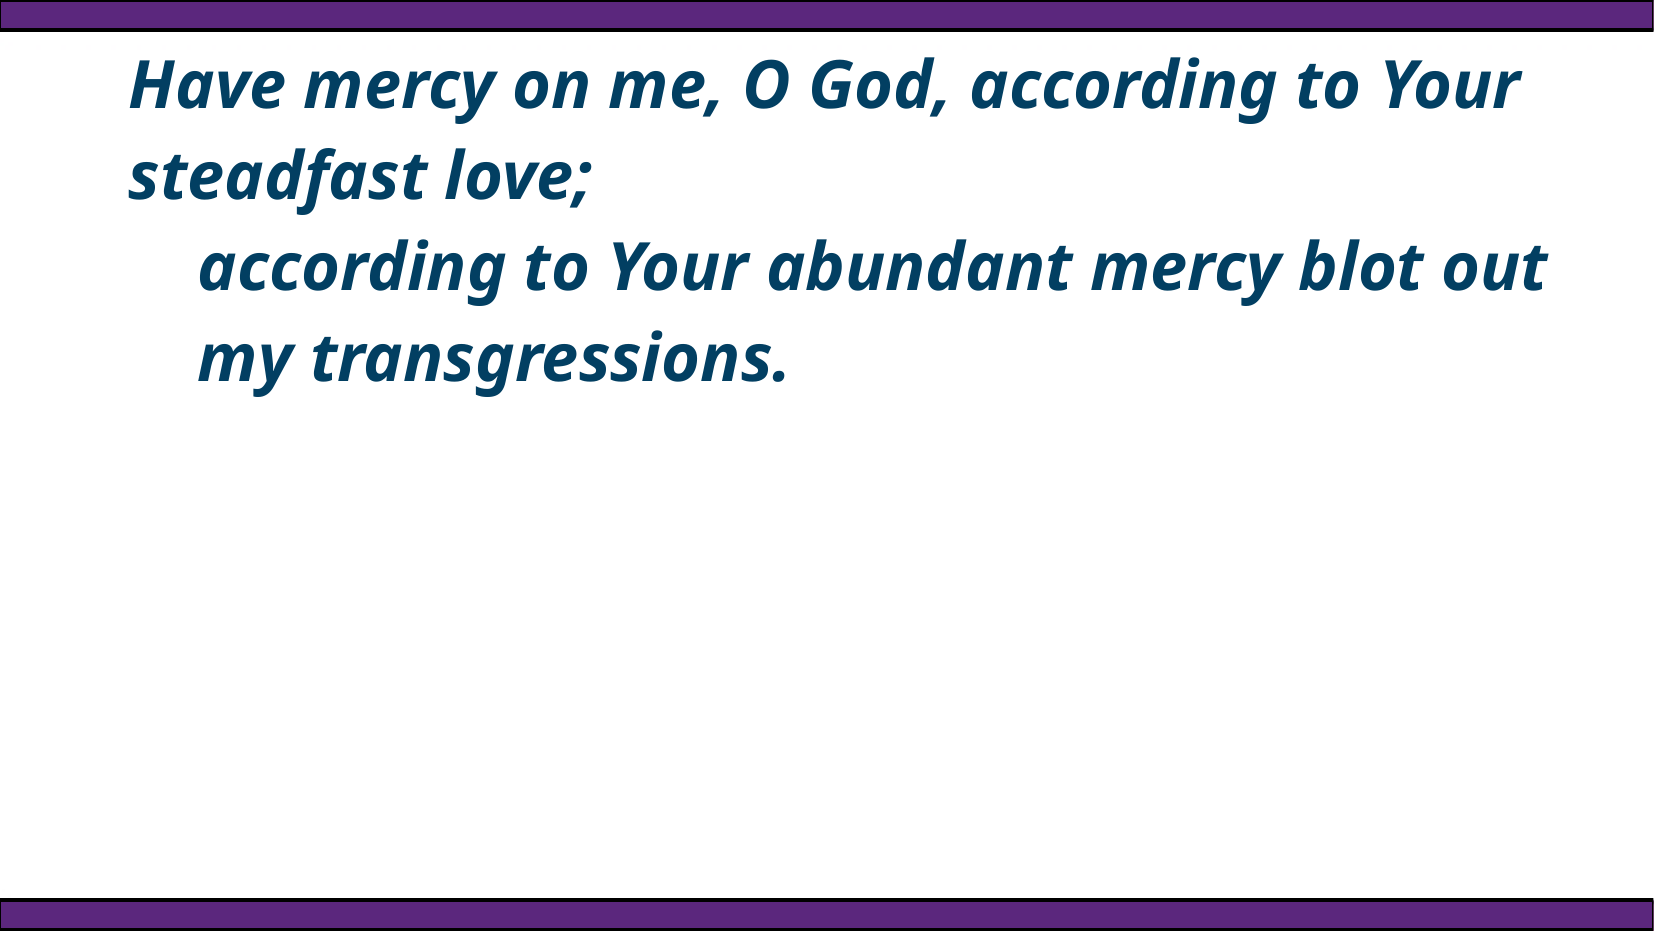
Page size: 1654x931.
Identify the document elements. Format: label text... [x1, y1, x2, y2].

picture [0, 31, 1654, 900]
text_box [0, 0, 1654, 31]
text_box Have mercy on me, O God, according to Your steadfast love; according to Your abundant mercy blot out my transgressions. [45, 30, 1621, 421]
text_box [0, 900, 1654, 931]
